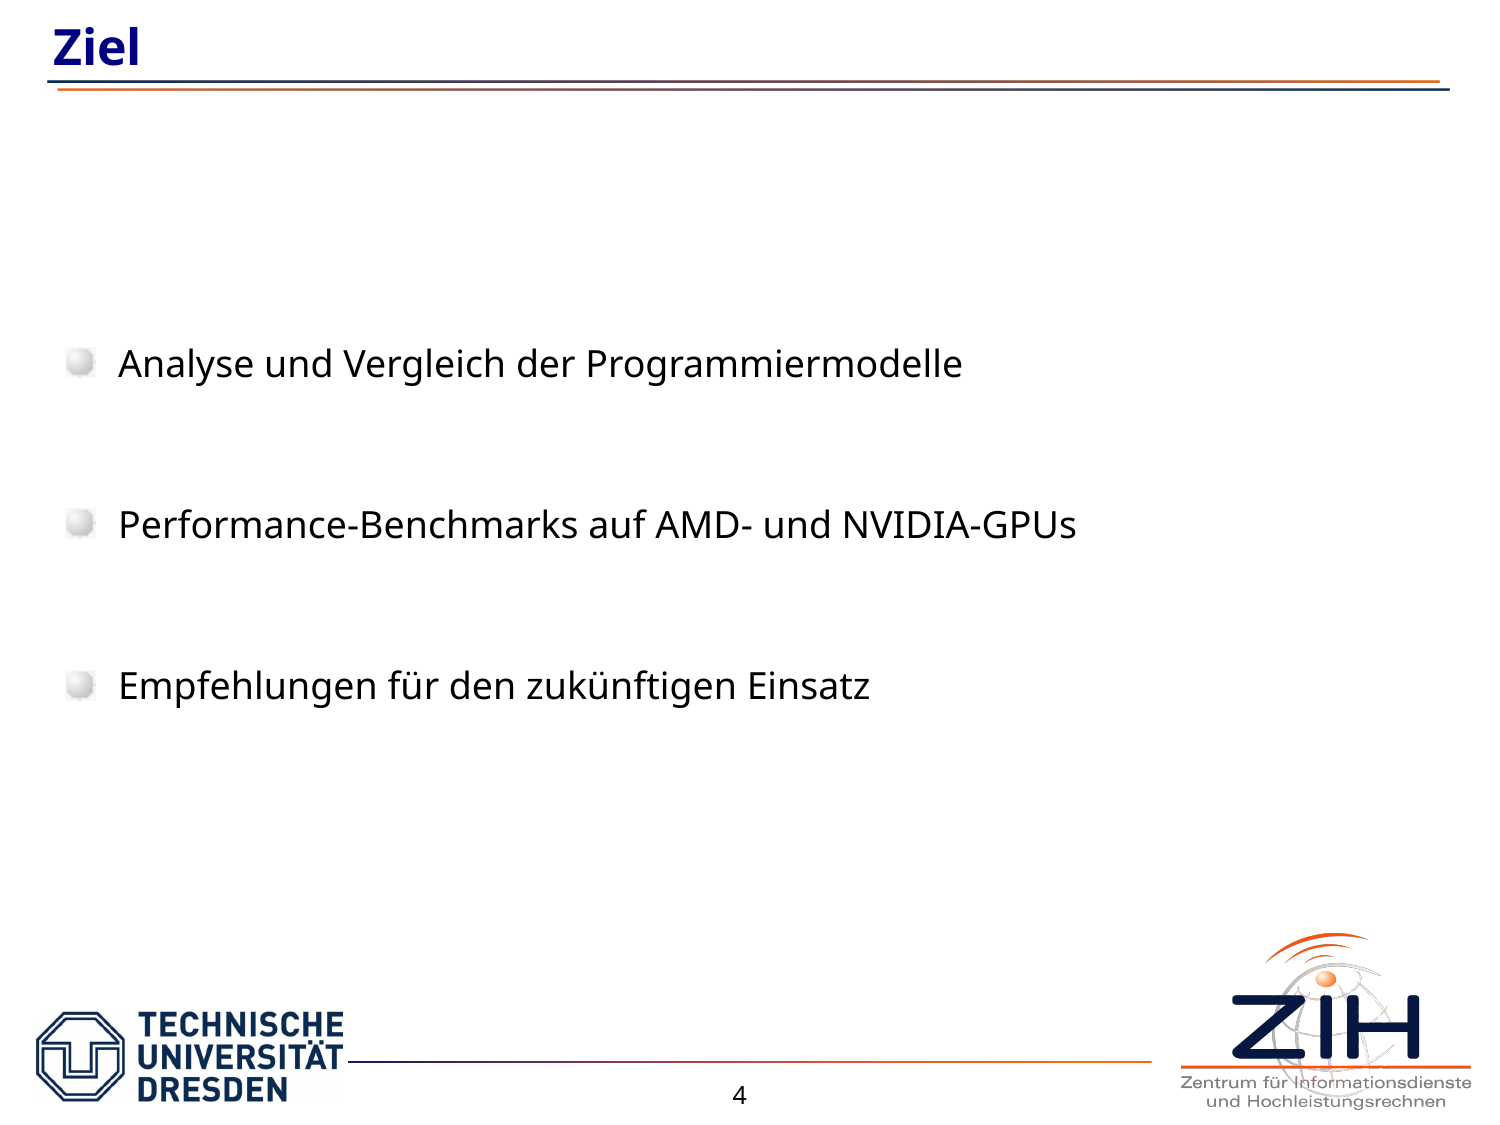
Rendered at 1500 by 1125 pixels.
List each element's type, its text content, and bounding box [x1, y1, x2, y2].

title Ziel [53, 12, 1453, 81]
list Analyse und Vergleich der Programmiermodelle Performance-Benchmarks auf AMD- und NVIDIA-GPUs Empfehlungen für den zukünftigen Einsatz [29, 118, 1418, 931]
picture [47, 80, 1450, 91]
picture [1181, 933, 1471, 1110]
picture [35, 1011, 343, 1102]
